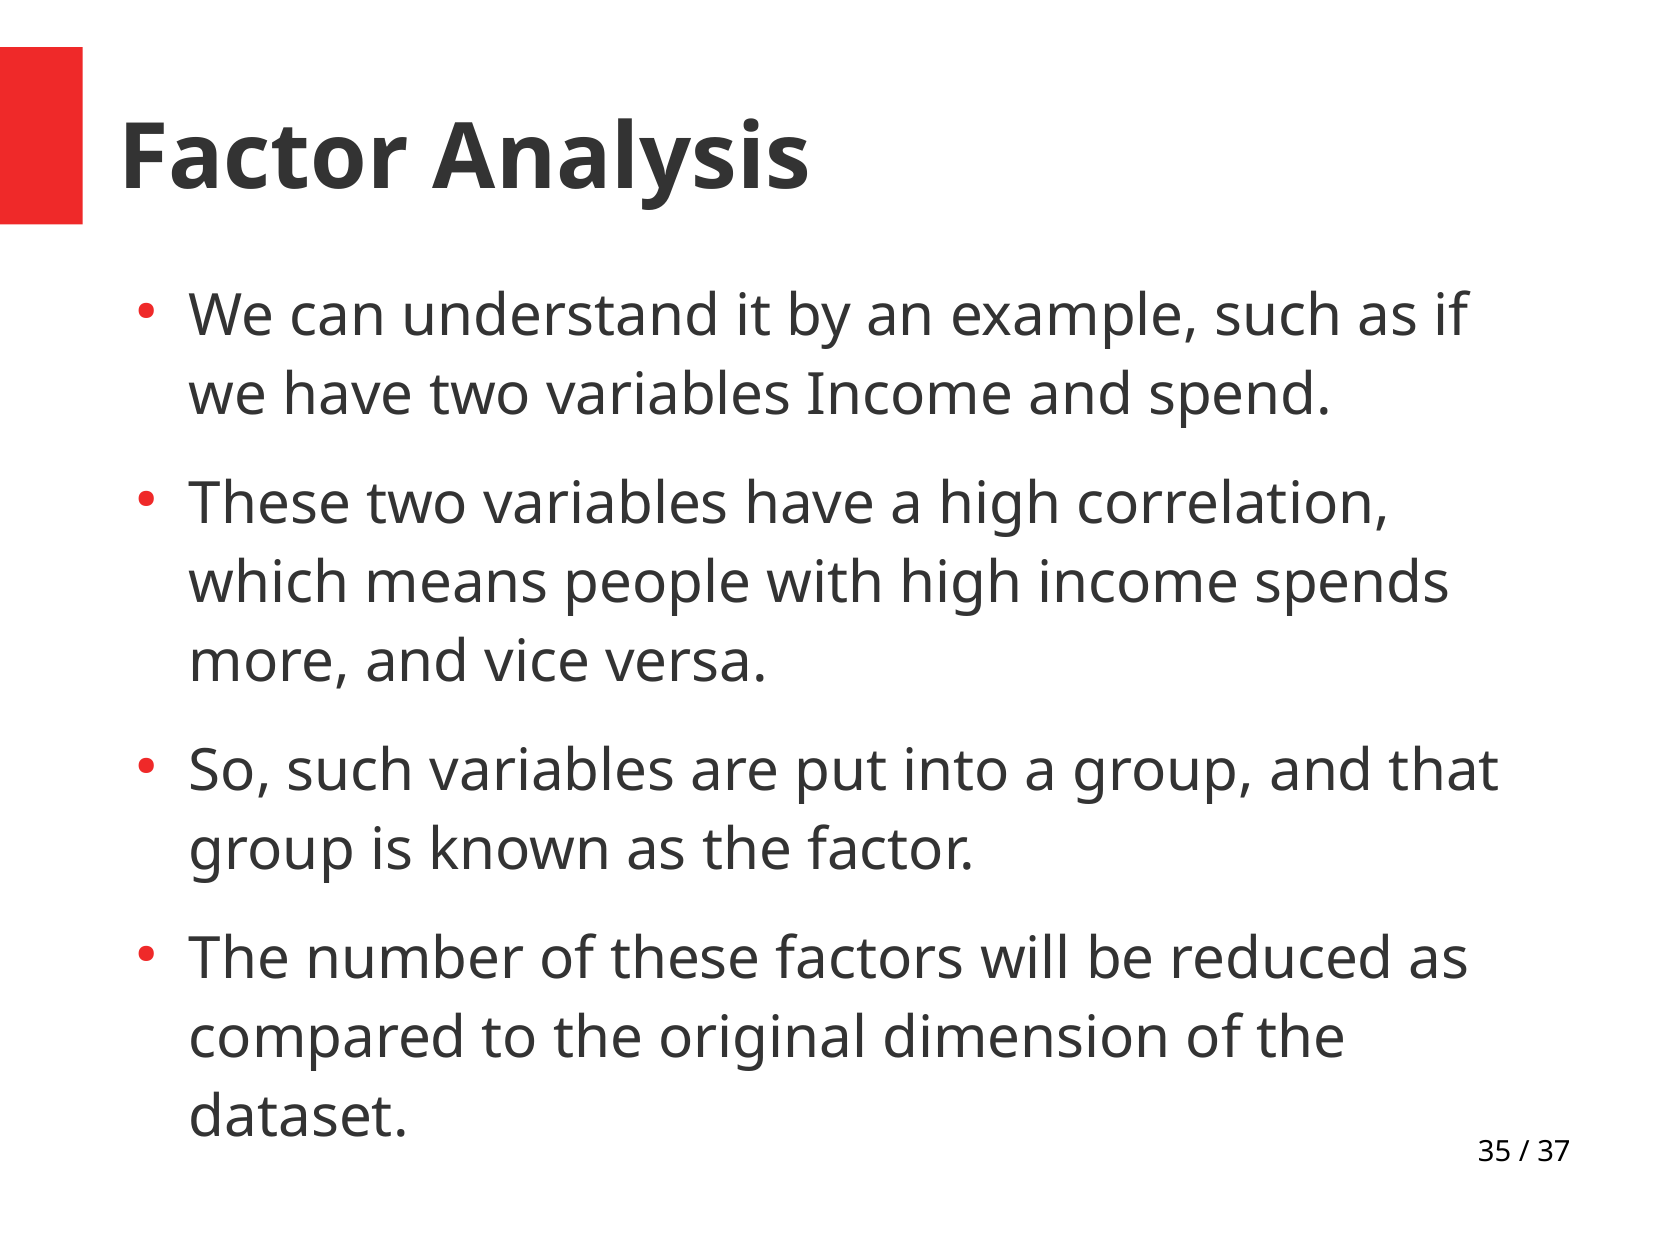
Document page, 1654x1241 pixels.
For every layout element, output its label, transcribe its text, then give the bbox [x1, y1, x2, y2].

title Factor Analysis [118, 49, 1571, 257]
list We can understand it by an example, such as if we have two variables Income and spend. These two variables have a high correlation, which means people with high income spends more, and vice versa. So, such variables are put into a group, and that group is known as the factor. The number of these factors will be reduced as compared to the original dimension of the dataset. [118, 272, 1536, 993]
